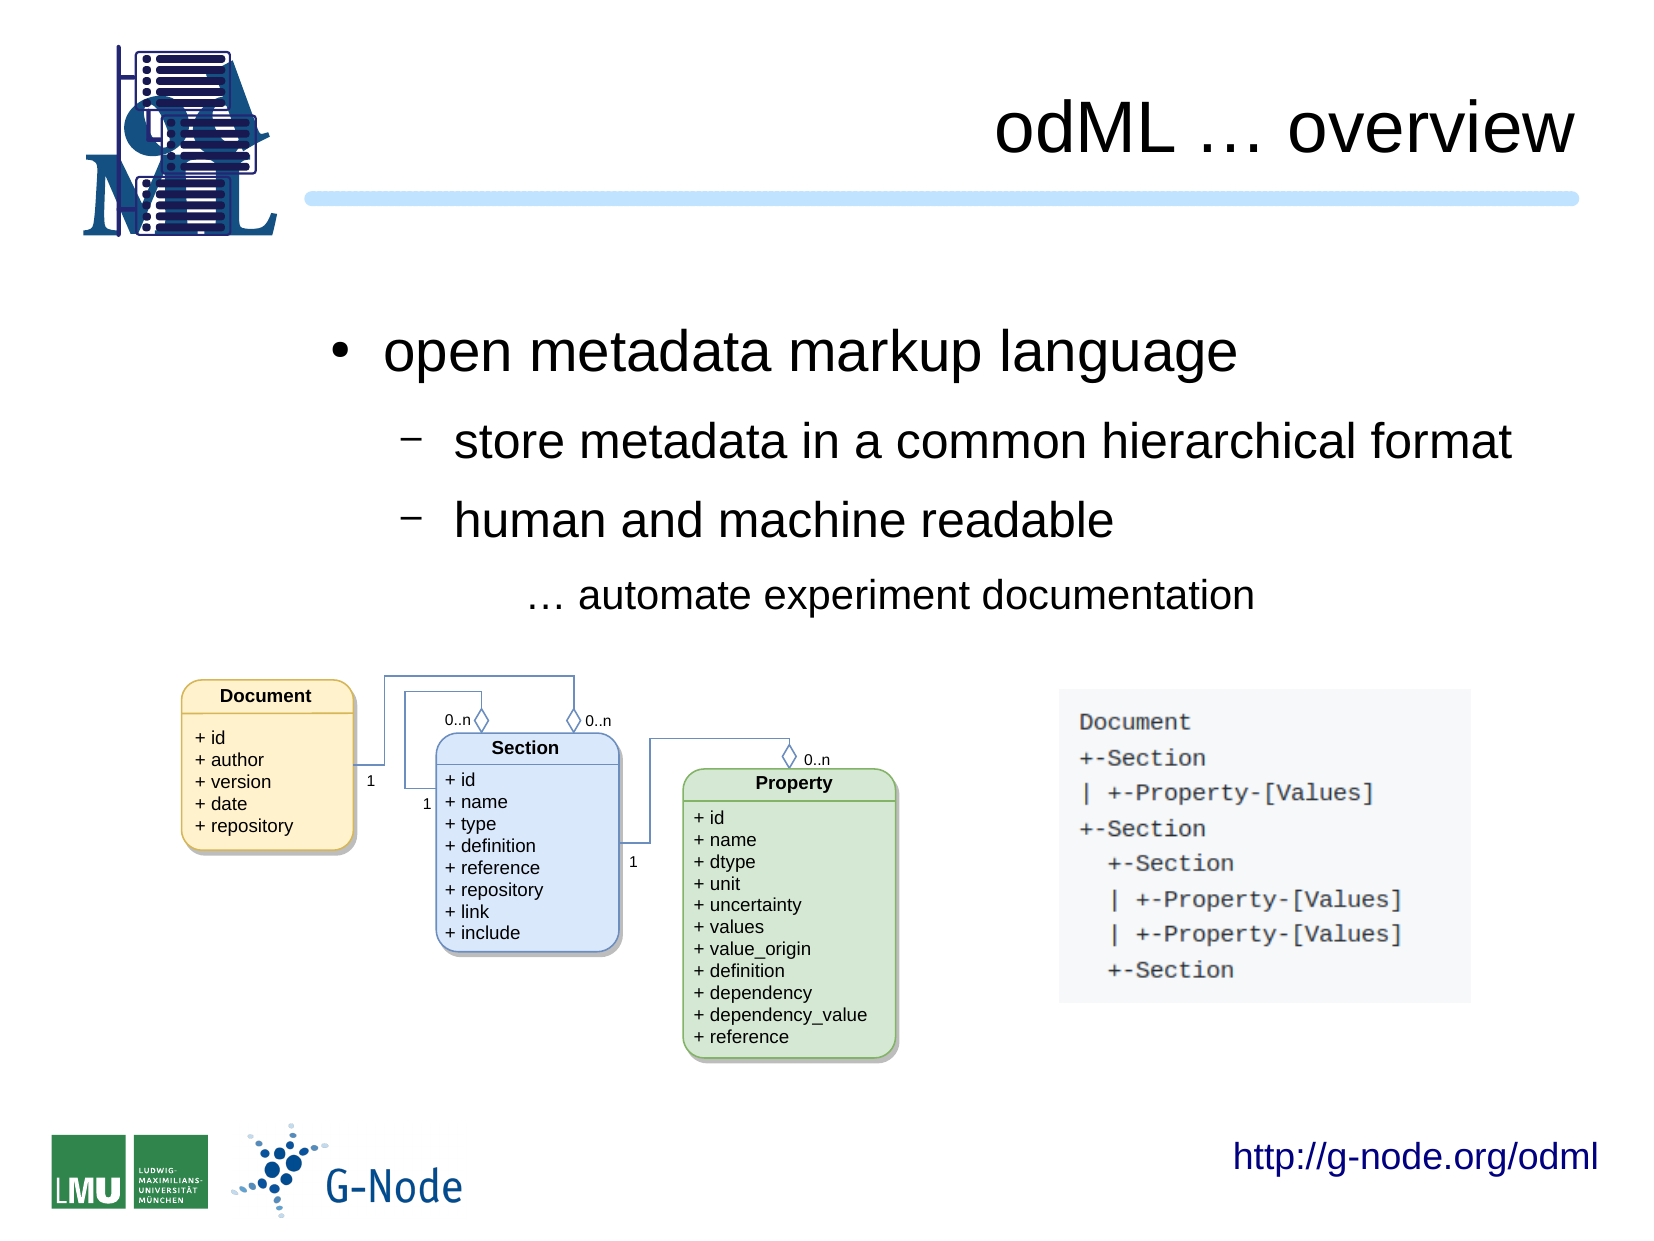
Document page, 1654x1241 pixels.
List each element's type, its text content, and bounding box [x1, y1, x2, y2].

text_box http://g-node.org/odml [1218, 1128, 1624, 1189]
picture [230, 1123, 467, 1219]
text_box odML … overview [87, 30, 1576, 226]
list open metadata markup language store metadata in a common hierarchical format human and machine readable … automate experiment documentation [312, 318, 1595, 586]
picture [1059, 689, 1471, 1003]
picture [82, 45, 286, 237]
picture [180, 651, 901, 1066]
